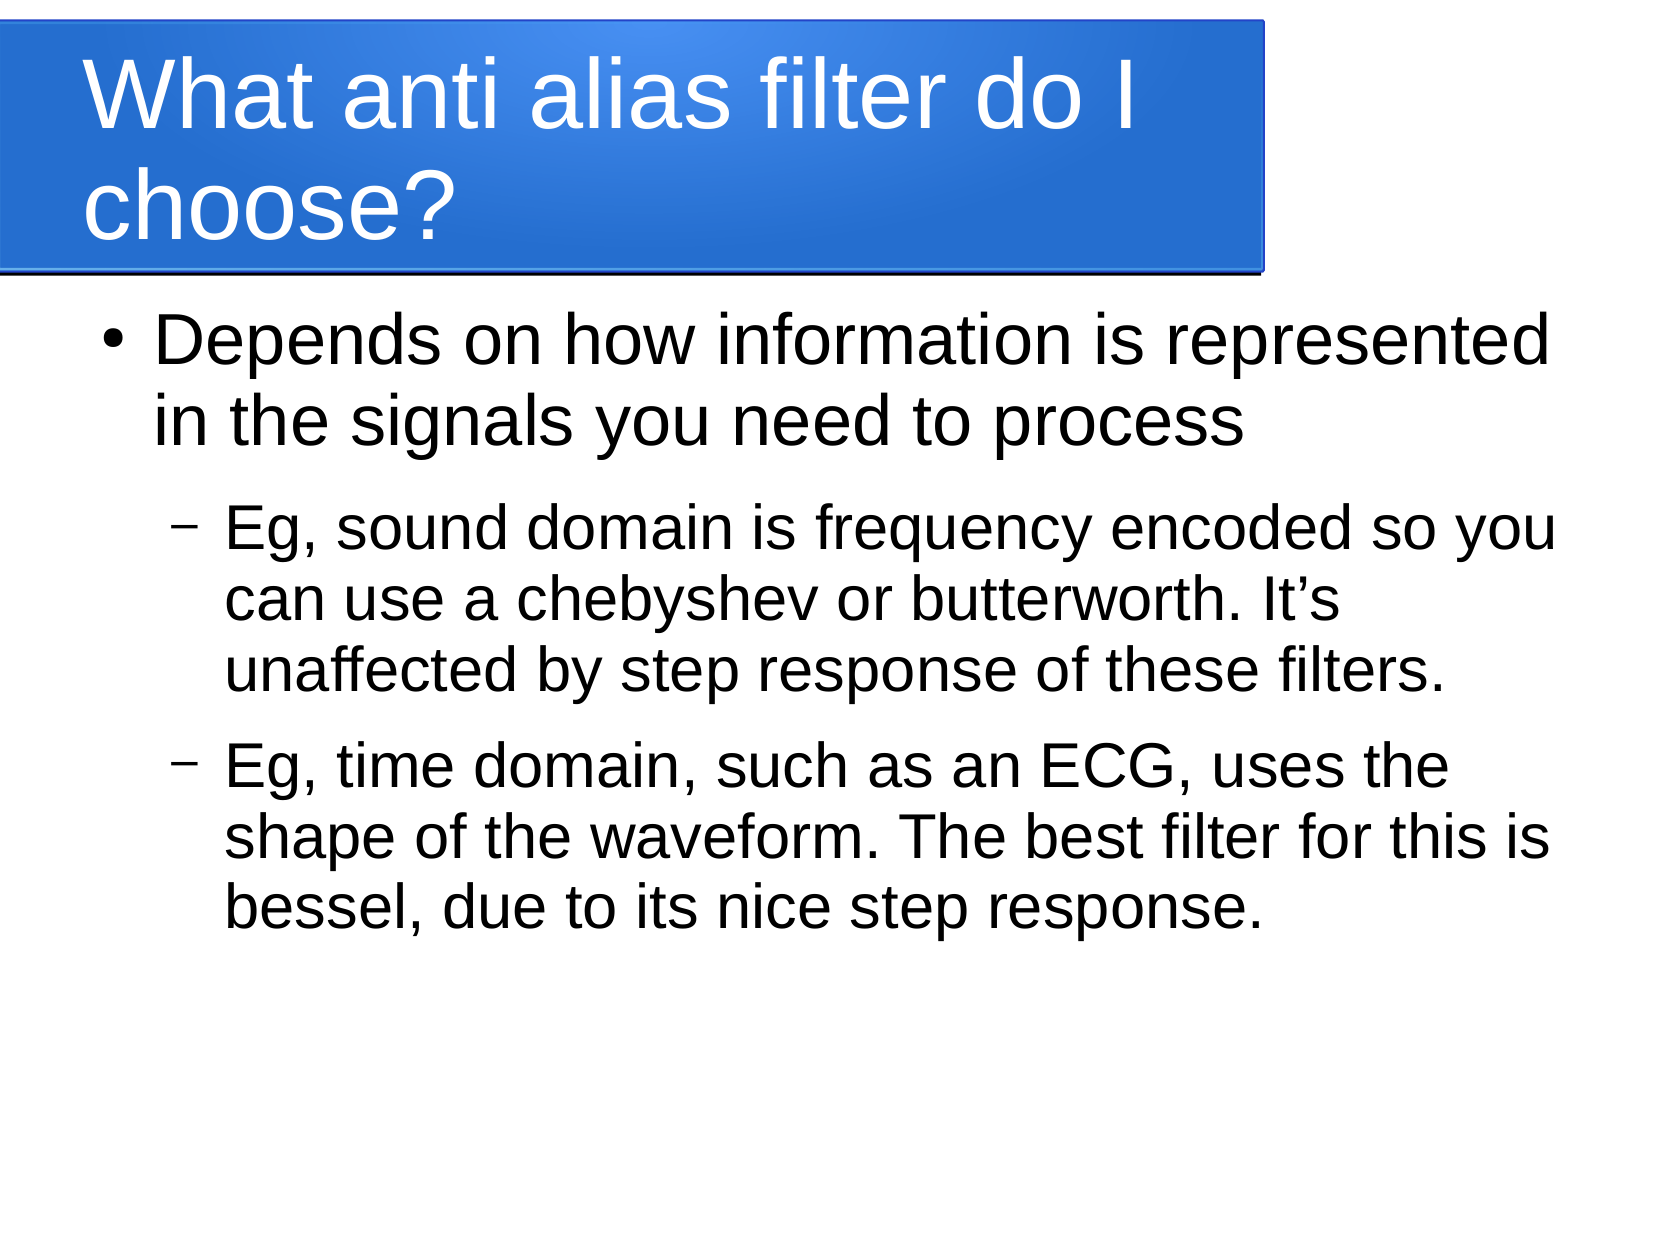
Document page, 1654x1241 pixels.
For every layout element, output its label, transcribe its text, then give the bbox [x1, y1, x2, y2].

title What anti alias filter do I choose? [82, 39, 1235, 260]
list Depends on how information is represented in the signals you need to process Eg, sound domain is frequency encoded so you can use a chebyshev or butterworth. It’s unaffected by step response of these filters. Eg, time domain, such as an ECG, uses the shape of the waveform. The best filter for this is bessel, due to its nice step response. [82, 299, 1571, 1019]
